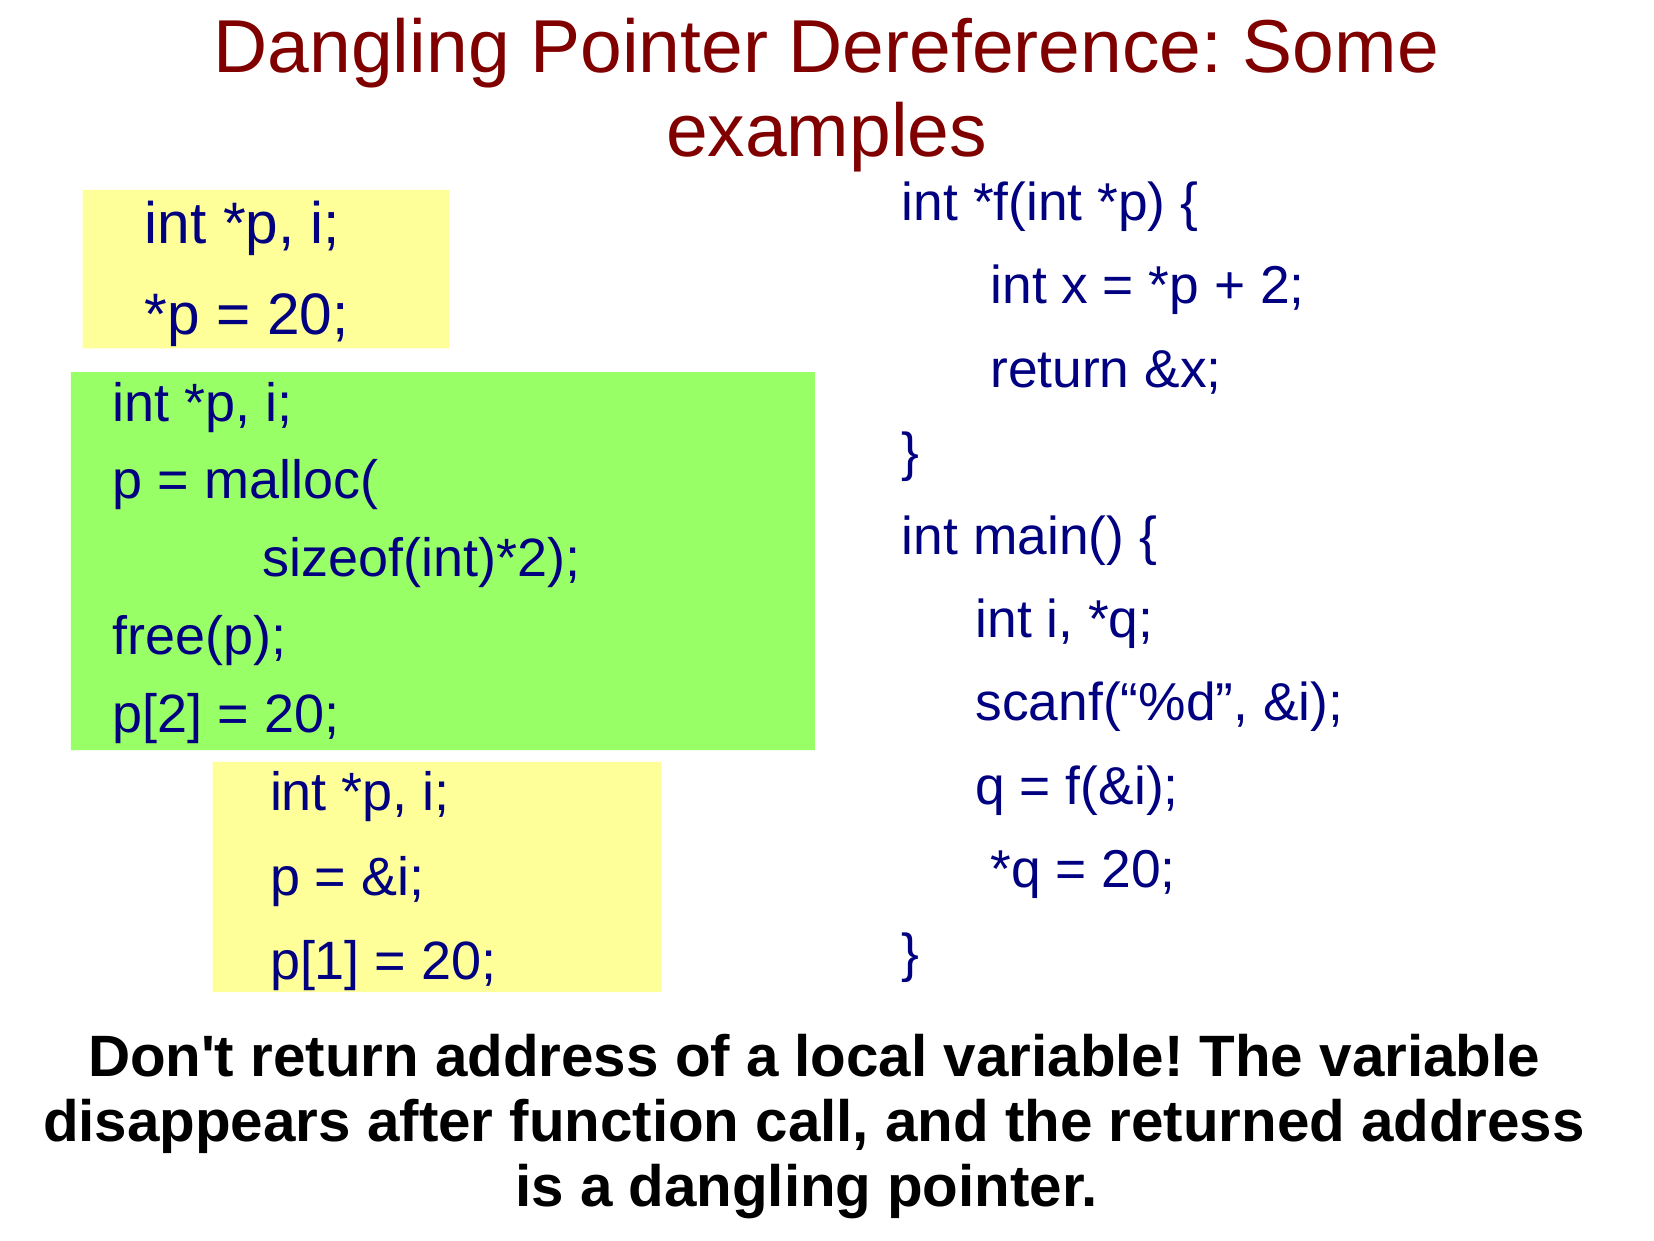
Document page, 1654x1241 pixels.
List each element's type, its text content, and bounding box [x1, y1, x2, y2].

list int *f(int *p) { int x = *p + 2; return &x; } int main() { int i, *q; scanf(“%d”, &i); q = f(&i); *q = 20; } [845, 172, 1607, 993]
list int *p, i; p = malloc( sizeof(int)*2); free(p); p[2] = 20; [70, 372, 815, 751]
list int *p, i; p = &i; p[1] = 20; [212, 761, 662, 993]
text_box Don't return address of a local variable! The variable disappears after function call, and the returned address is a dangling pointer. [23, 1016, 1607, 1241]
title Dangling Pointer Dereference: Some examples [82, 0, 1571, 192]
list int *p, i; *p = 20; [82, 189, 449, 349]
